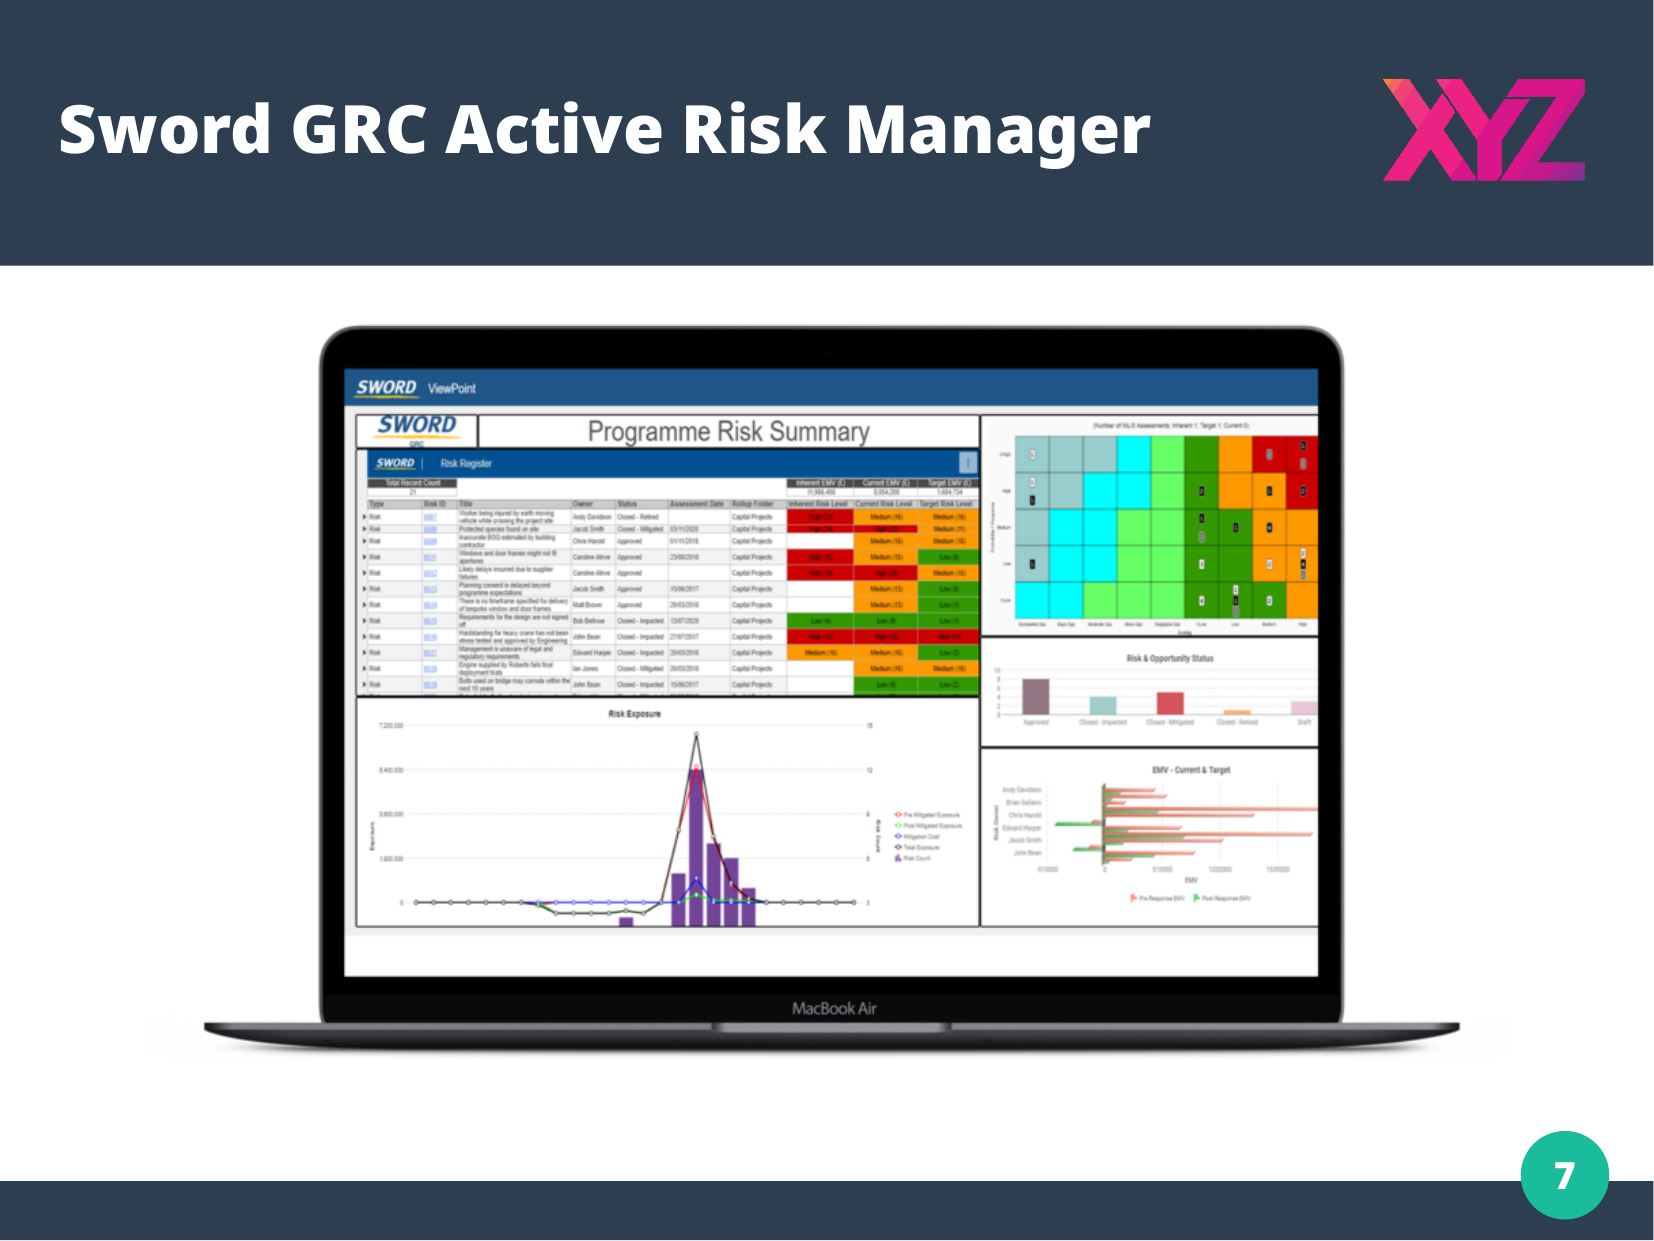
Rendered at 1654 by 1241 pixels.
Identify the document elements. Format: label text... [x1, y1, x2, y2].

picture [135, 30, 1636, 1151]
title Sword GRC Active Risk Manager [59, 49, 1332, 207]
